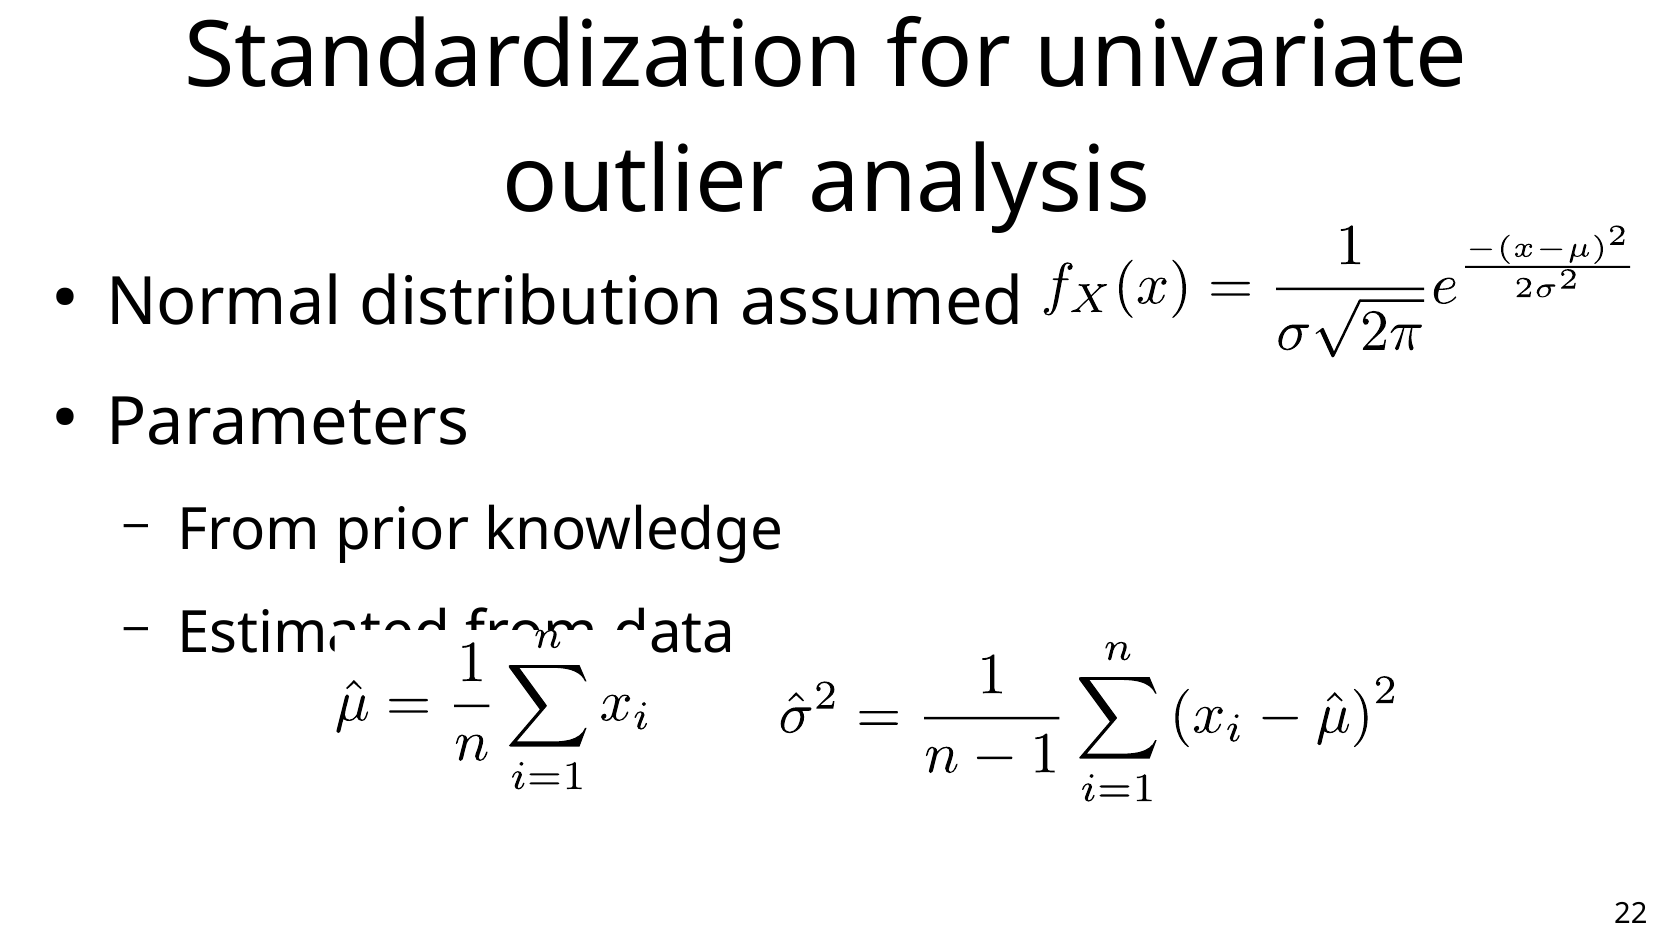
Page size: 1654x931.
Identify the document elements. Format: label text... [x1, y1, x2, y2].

list Normal distribution assumed Parameters From prior knowledge Estimated from data [35, 253, 1524, 793]
text_box [778, 641, 1397, 802]
text_box [1040, 225, 1631, 358]
title Standardization for univariate outlier analysis [82, 1, 1571, 226]
text_box [334, 629, 650, 790]
